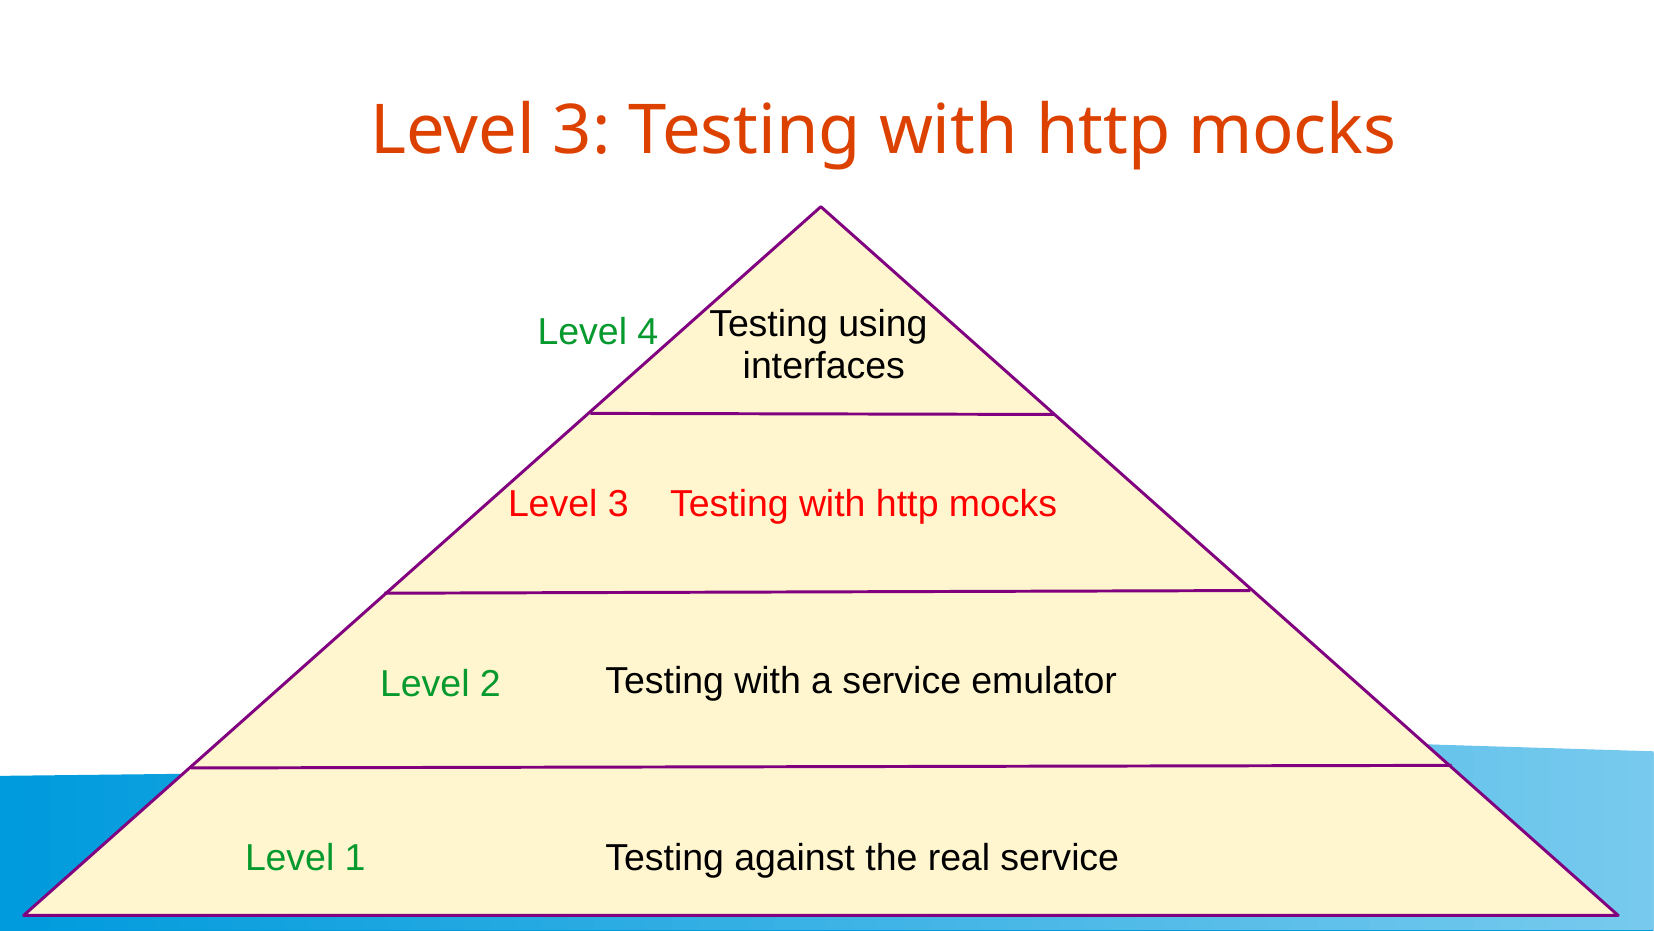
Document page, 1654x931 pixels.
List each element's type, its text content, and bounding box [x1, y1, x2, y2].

text_box Testing against the real service [590, 829, 1211, 886]
text_box Testing with a service emulator [590, 651, 1211, 709]
text_box [191, 411, 1447, 766]
text_box [591, 395, 1052, 412]
text_box Testing with http mocks [655, 474, 1099, 532]
title Level 3: Testing with http mocks [145, 37, 1622, 216]
text_box Level 4 [522, 303, 680, 361]
text_box Testing using interfaces [602, 295, 1046, 395]
text_box Level 3 [493, 474, 650, 532]
text_box [721, 206, 921, 295]
text_box [23, 767, 1619, 916]
text_box Level 2 [365, 655, 522, 713]
text_box Level 1 [230, 829, 387, 886]
